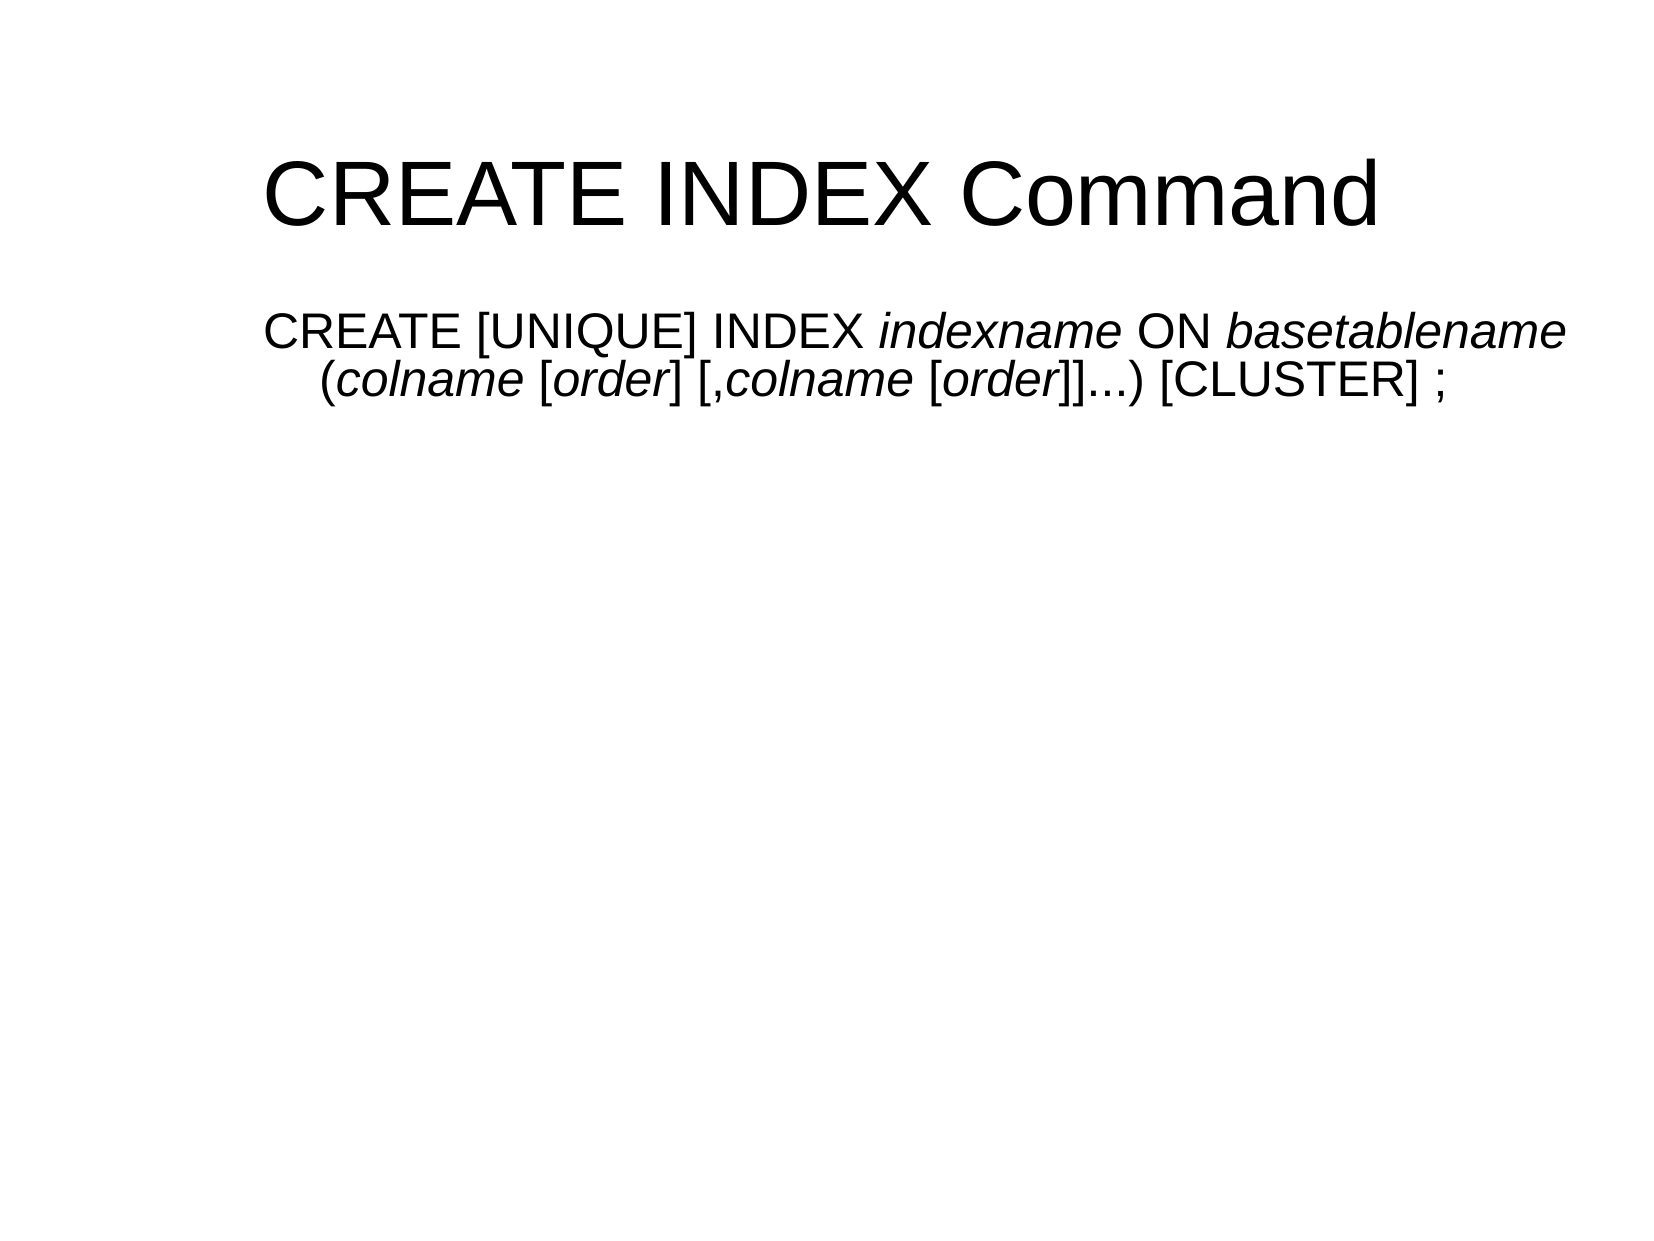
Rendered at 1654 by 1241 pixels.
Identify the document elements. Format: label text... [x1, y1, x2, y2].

title CREATE INDEX Command [247, 44, 1654, 252]
list CREATE [UNIQUE] INDEX indexname ON basetablename (colname [order] [,colname [order]]...) [CLUSTER] ; [247, 303, 1654, 1048]
